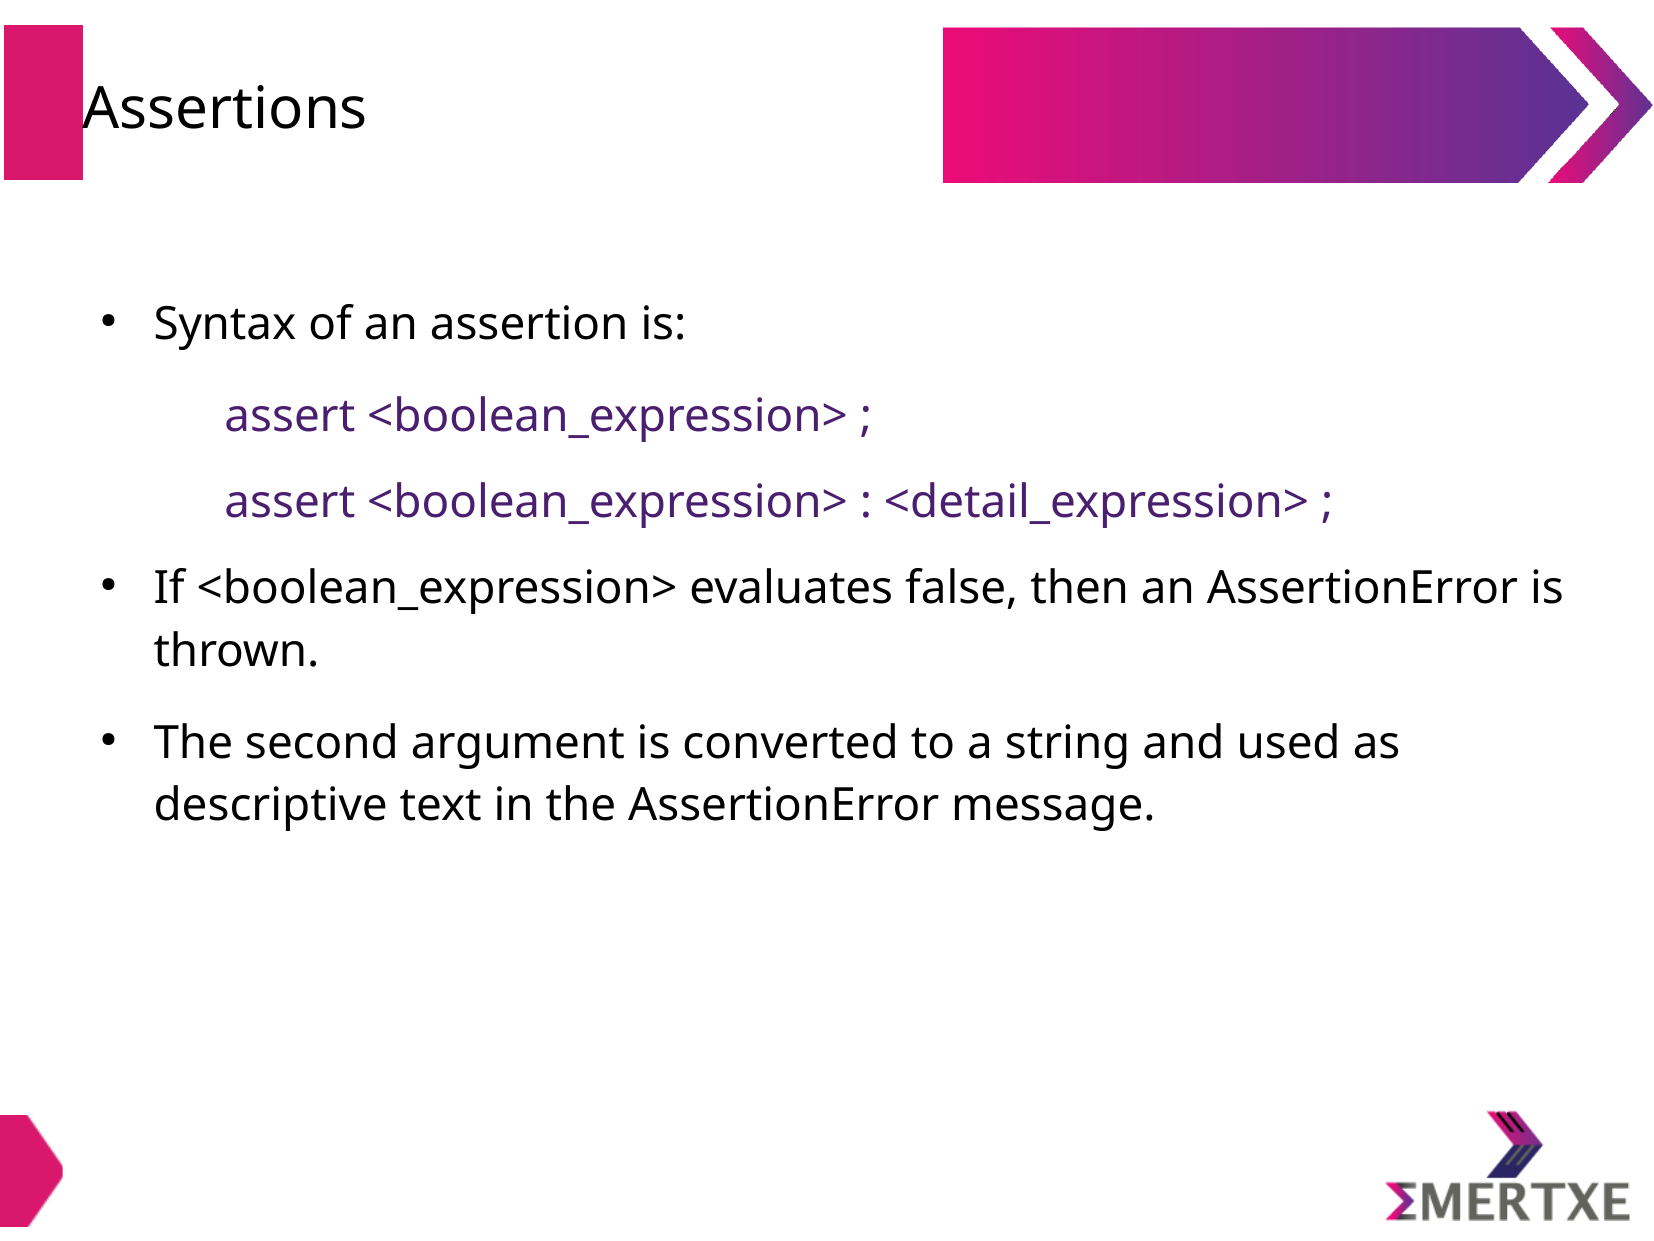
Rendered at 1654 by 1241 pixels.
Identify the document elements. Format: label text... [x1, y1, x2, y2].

title Assertions [82, 2, 1571, 210]
picture [1385, 1107, 1631, 1221]
picture [1571, 27, 1653, 183]
list Syntax of an assertion is: assert <boolean_expression> ; assert <boolean_expression> : <detail_expression> ; If <boolean_expression> evaluates false, then an AssertionError is thrown. The second argument is converted to a string and used as descriptive text in the AssertionError message. [82, 290, 1571, 1010]
